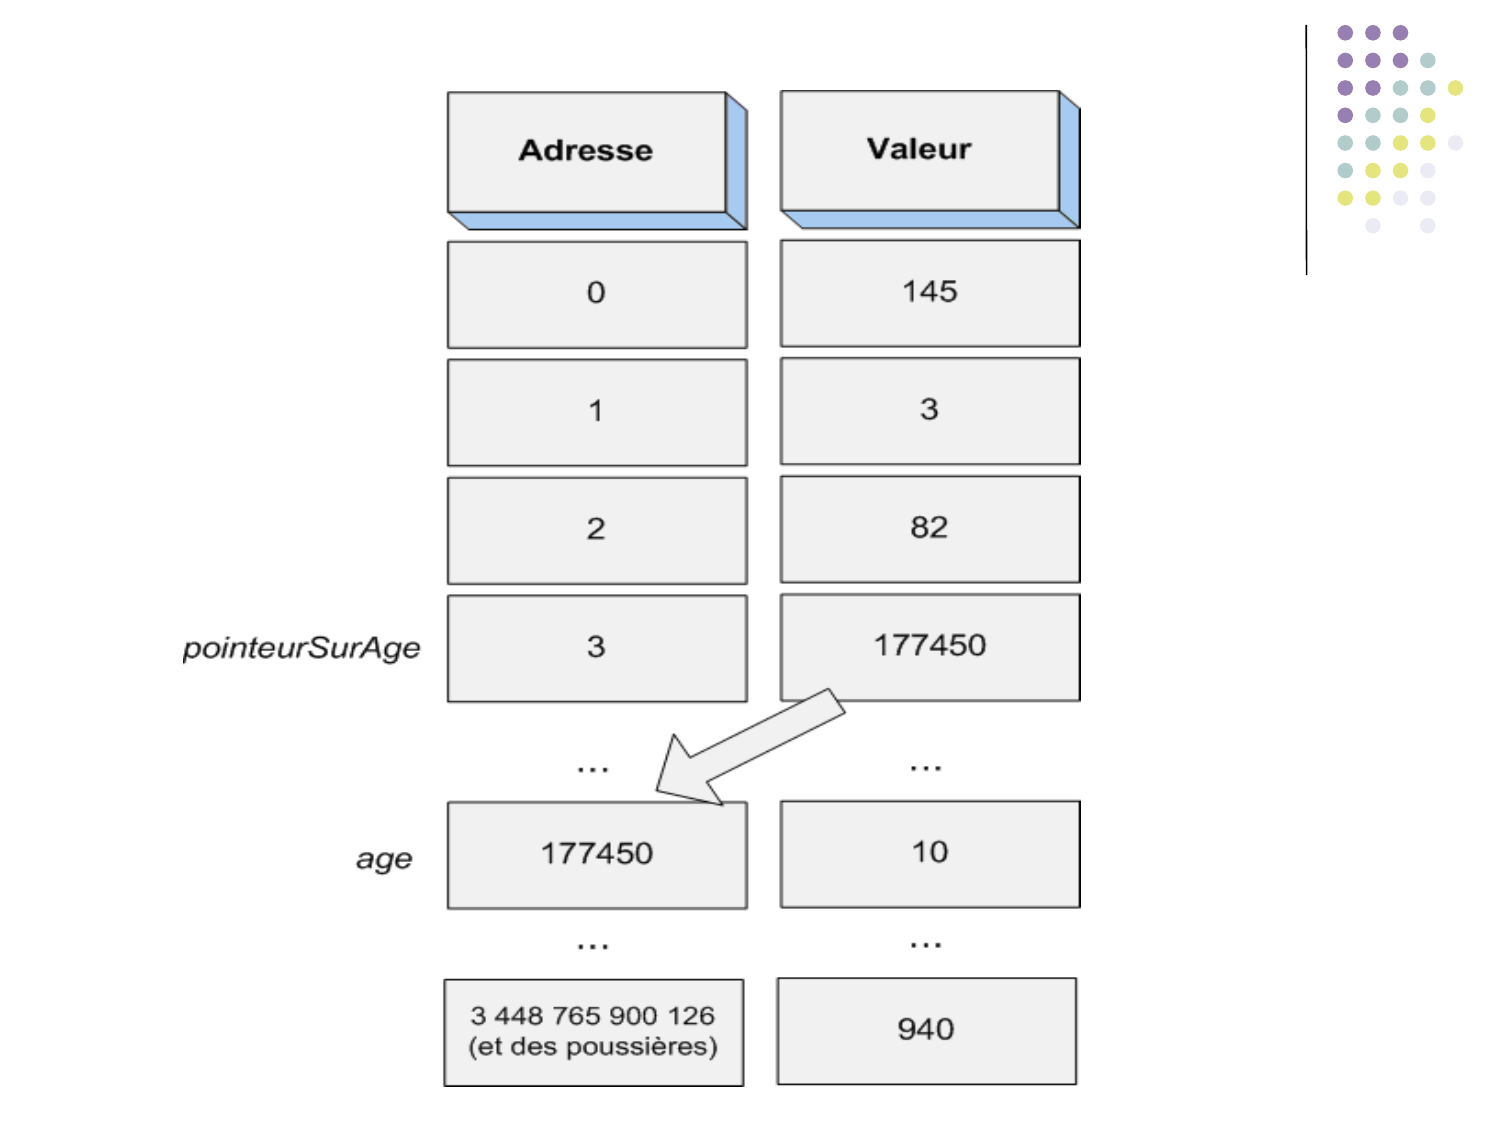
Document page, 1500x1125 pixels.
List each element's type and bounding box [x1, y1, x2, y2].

picture [183, 90, 1081, 1087]
